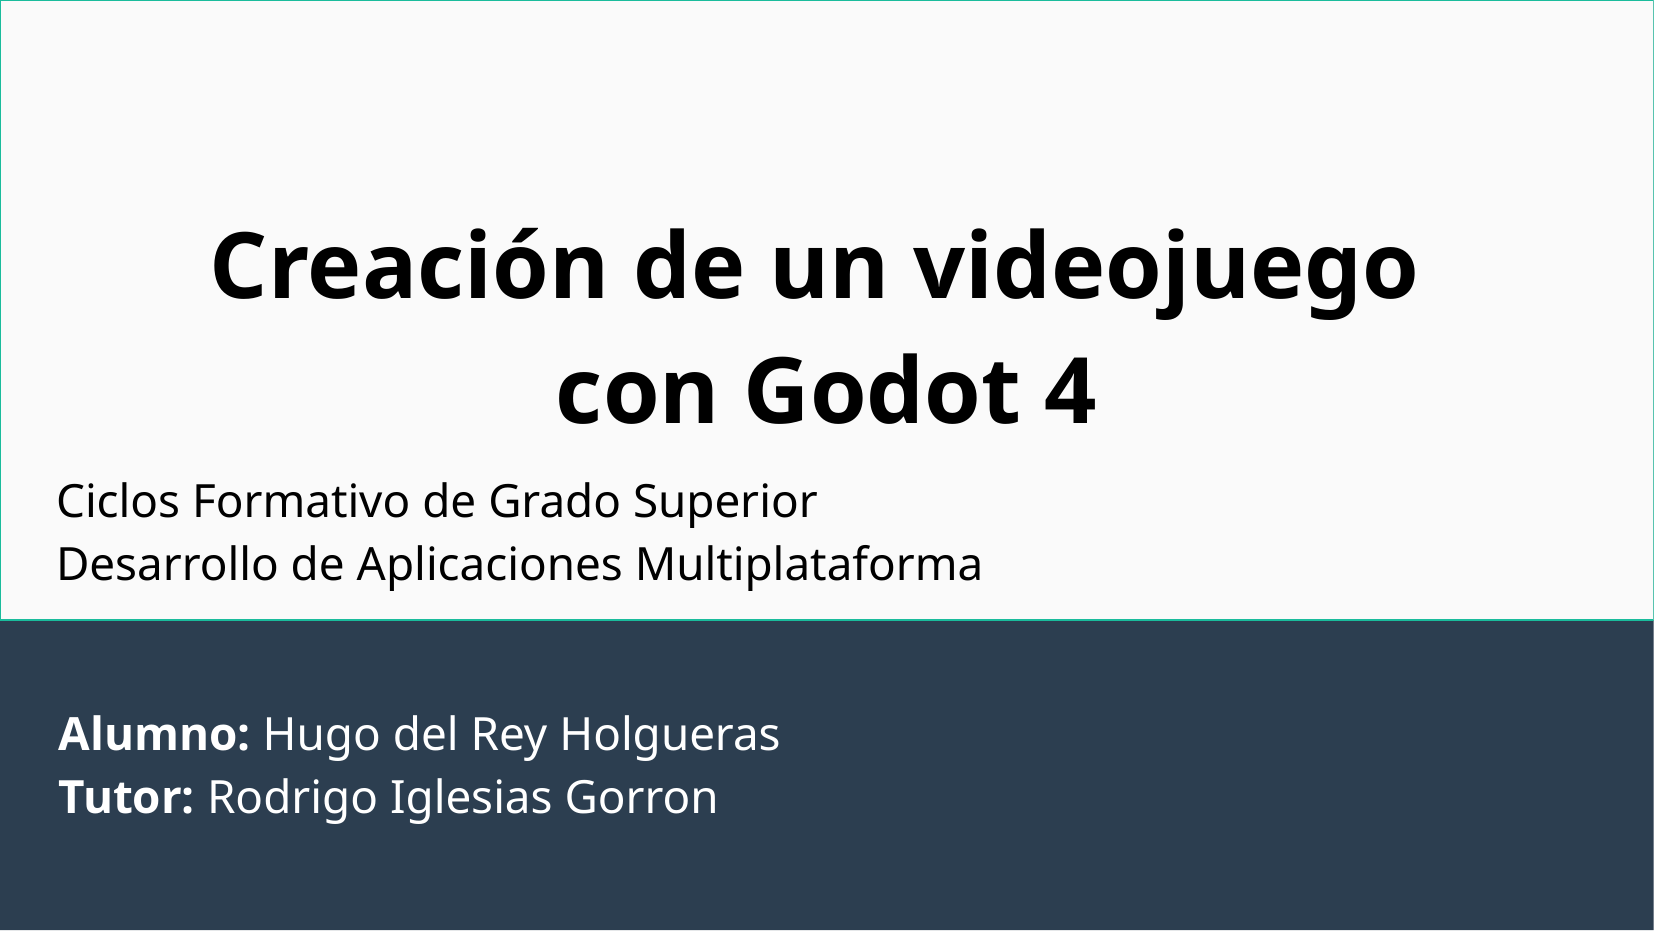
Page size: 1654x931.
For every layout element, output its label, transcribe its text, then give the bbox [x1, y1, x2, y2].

title Creación de un videojuego con Godot 4 [59, 200, 1595, 451]
text_box Ciclos Formativo de Grado Superior Desarrollo de Aplicaciones Multiplataforma [41, 442, 1341, 621]
subtitle Alumno: Hugo del Rey Holgueras Tutor: Rodrigo Iglesias Gorron [59, 642, 1595, 886]
